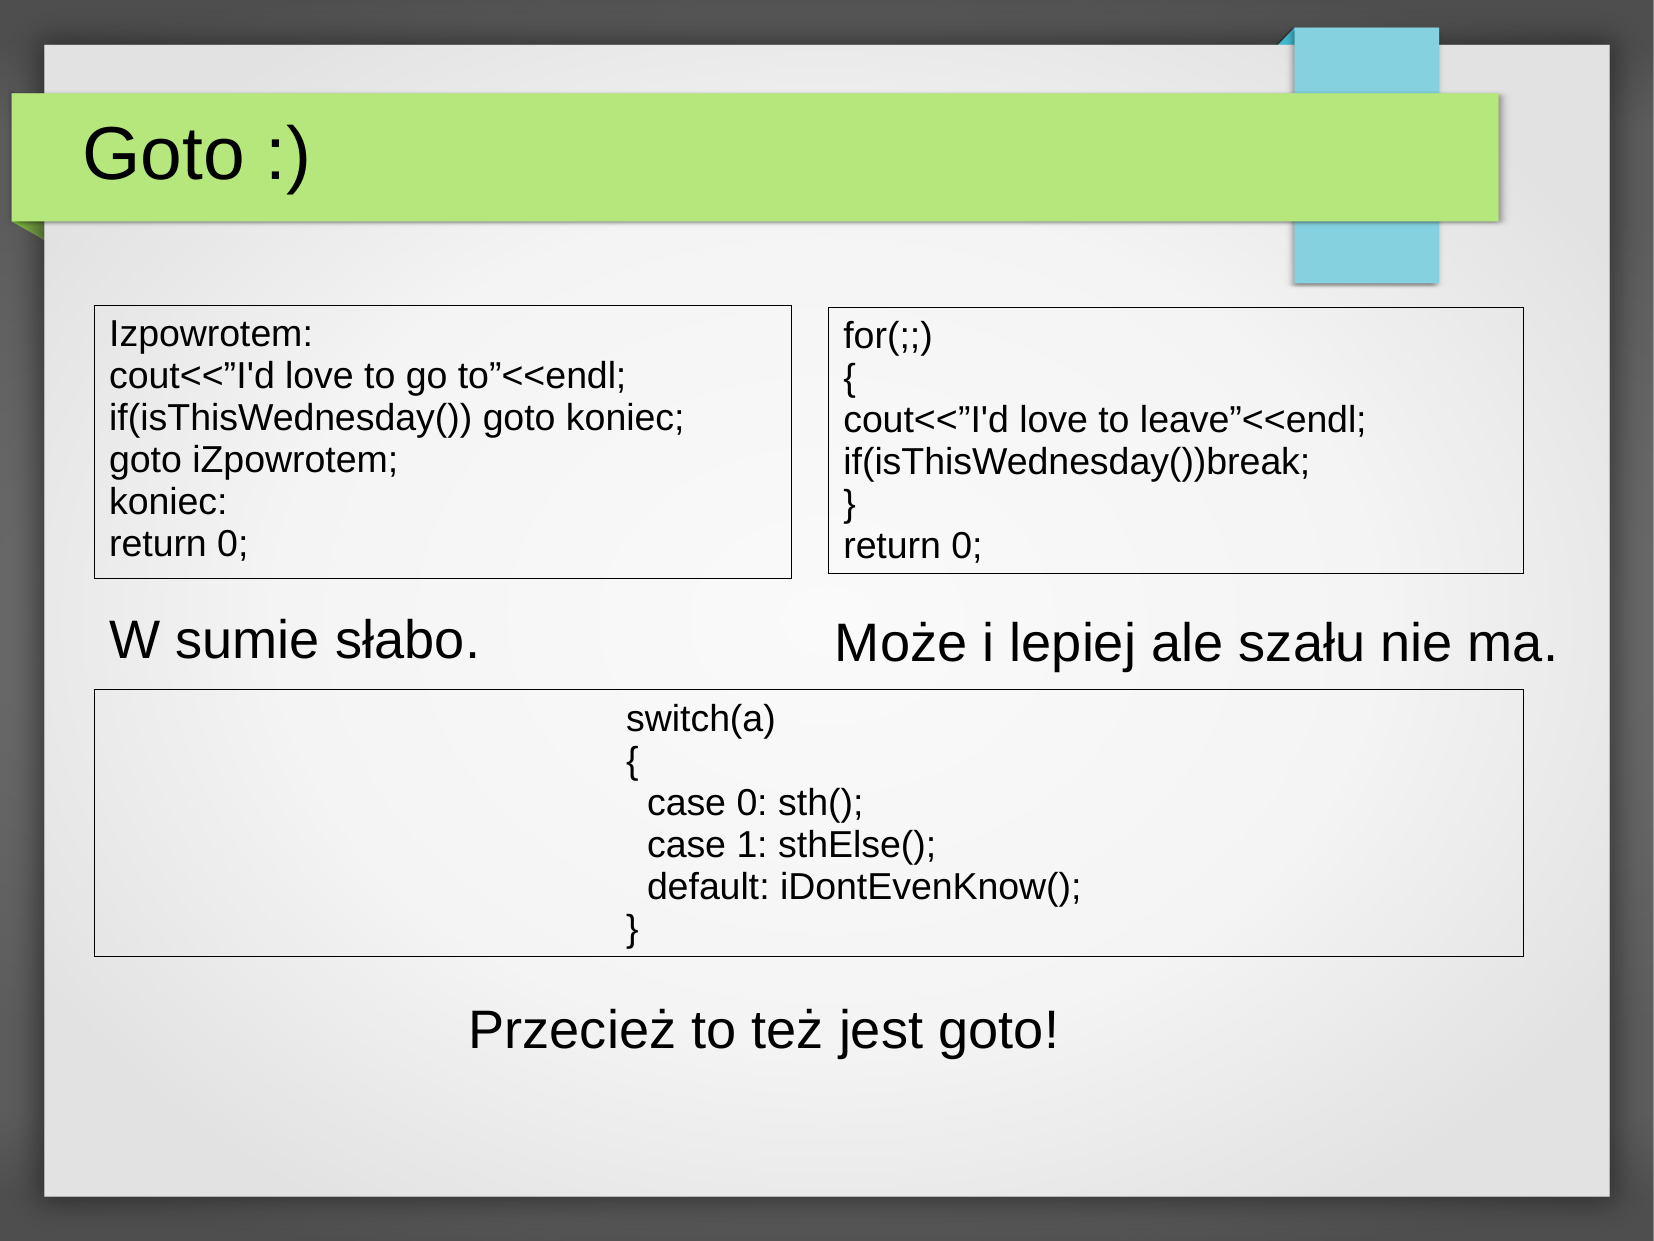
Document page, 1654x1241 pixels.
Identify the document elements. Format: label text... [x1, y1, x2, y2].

text_box for(;;) { cout<<”I'd love to leave”<<endl; if(isThisWednesday())break; } return 0; [828, 307, 1524, 574]
title Goto :) [82, 94, 1264, 213]
text_box switch(a) { case 0: sth(); case 1: sthElse(); default: iDontEvenKnow(); } [94, 689, 1524, 957]
text_box Przecież to też jest goto! [453, 992, 1075, 1068]
picture [0, 0, 1654, 1241]
text_box Izpowrotem: cout<<”I'd love to go to”<<endl; if(isThisWednesday()) goto koniec; goto iZpowrotem; koniec: return 0; [94, 305, 792, 579]
text_box Może i lepiej ale szału nie ma. [820, 605, 1575, 681]
text_box W sumie słabo. [94, 602, 496, 678]
